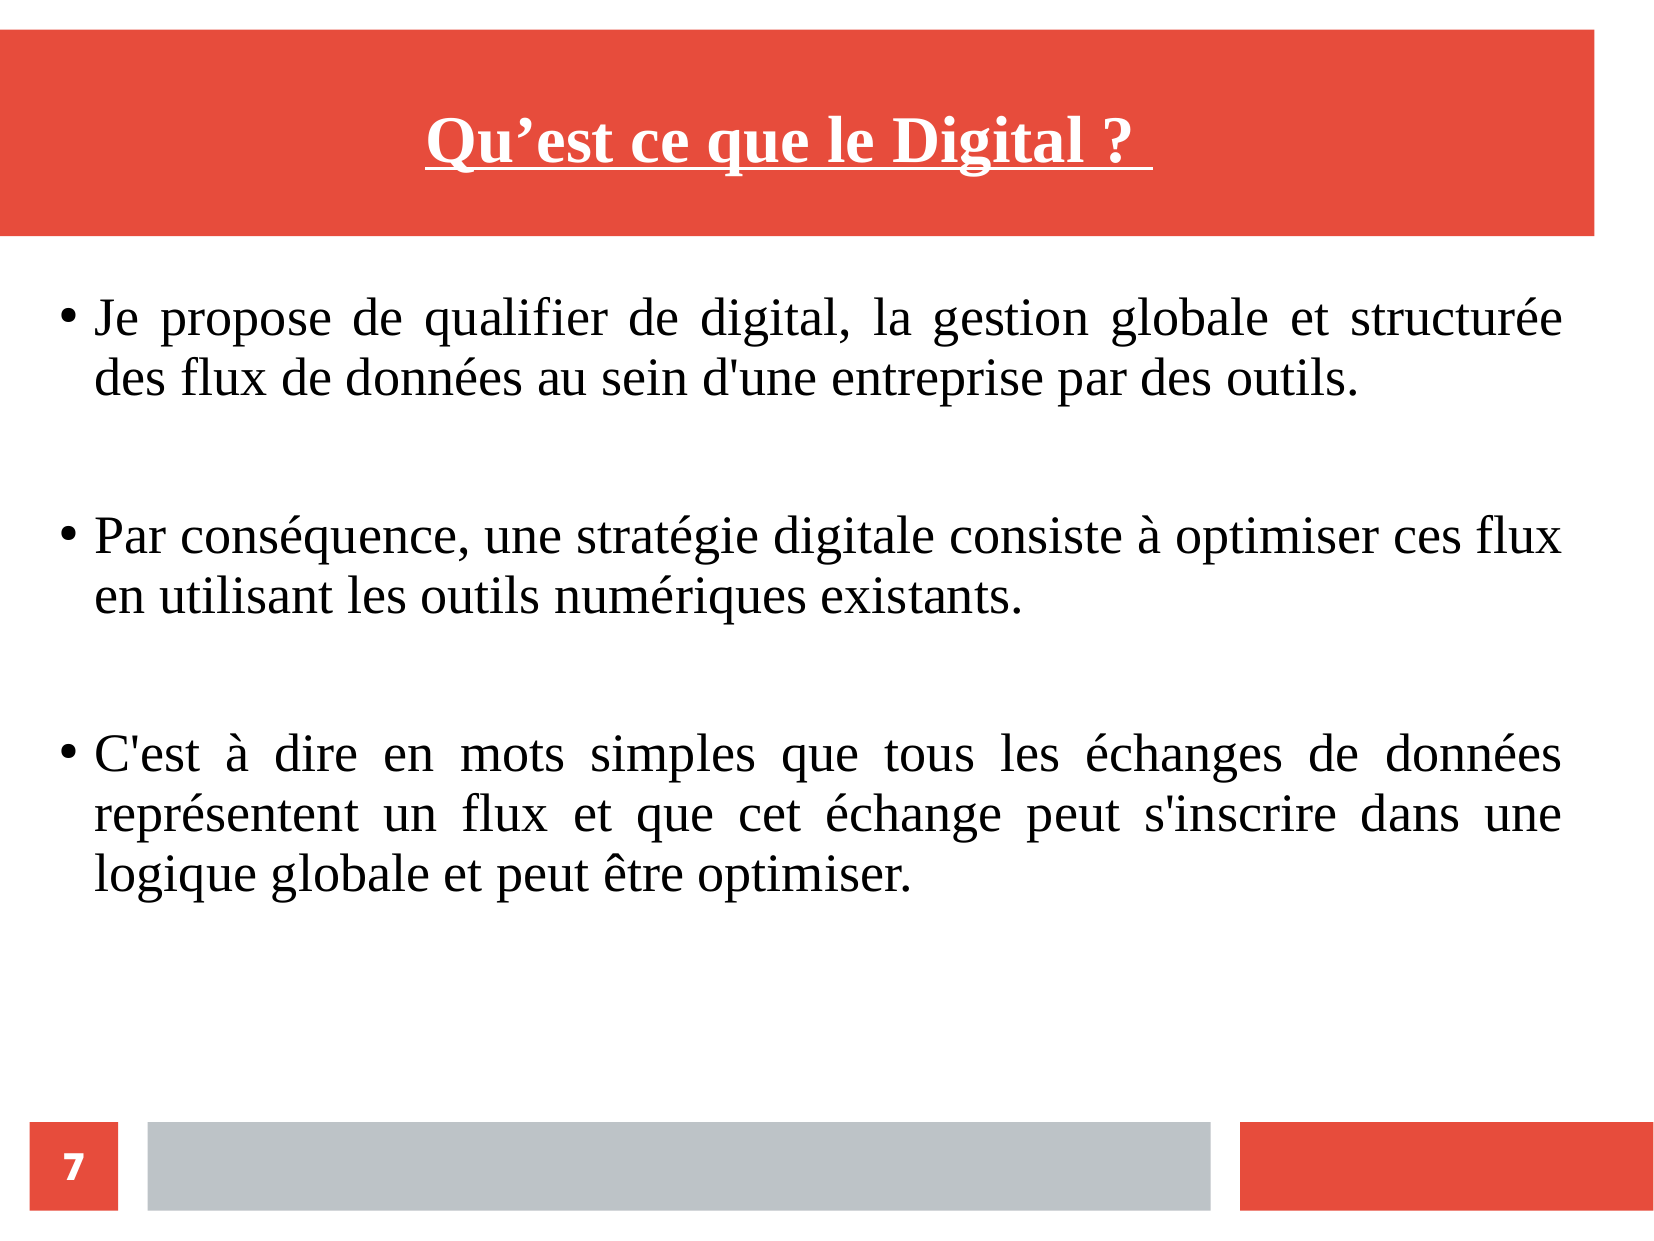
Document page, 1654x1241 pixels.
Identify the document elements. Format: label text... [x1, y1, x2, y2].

title Qu’est ce que le Digital ? [389, 29, 1406, 178]
list Je propose de qualifier de digital, la gestion globale et structurée des flux de données au sein d'une entreprise par des outils. Par conséquence, une stratégie digitale consiste à optimiser ces flux en utilisant les outils numériques existants. C'est à dire en mots simples que tous les échanges de données représentent un flux et que cet échange peut s'inscrire dans une logique globale et peut être optimiser. [59, 286, 1565, 1055]
